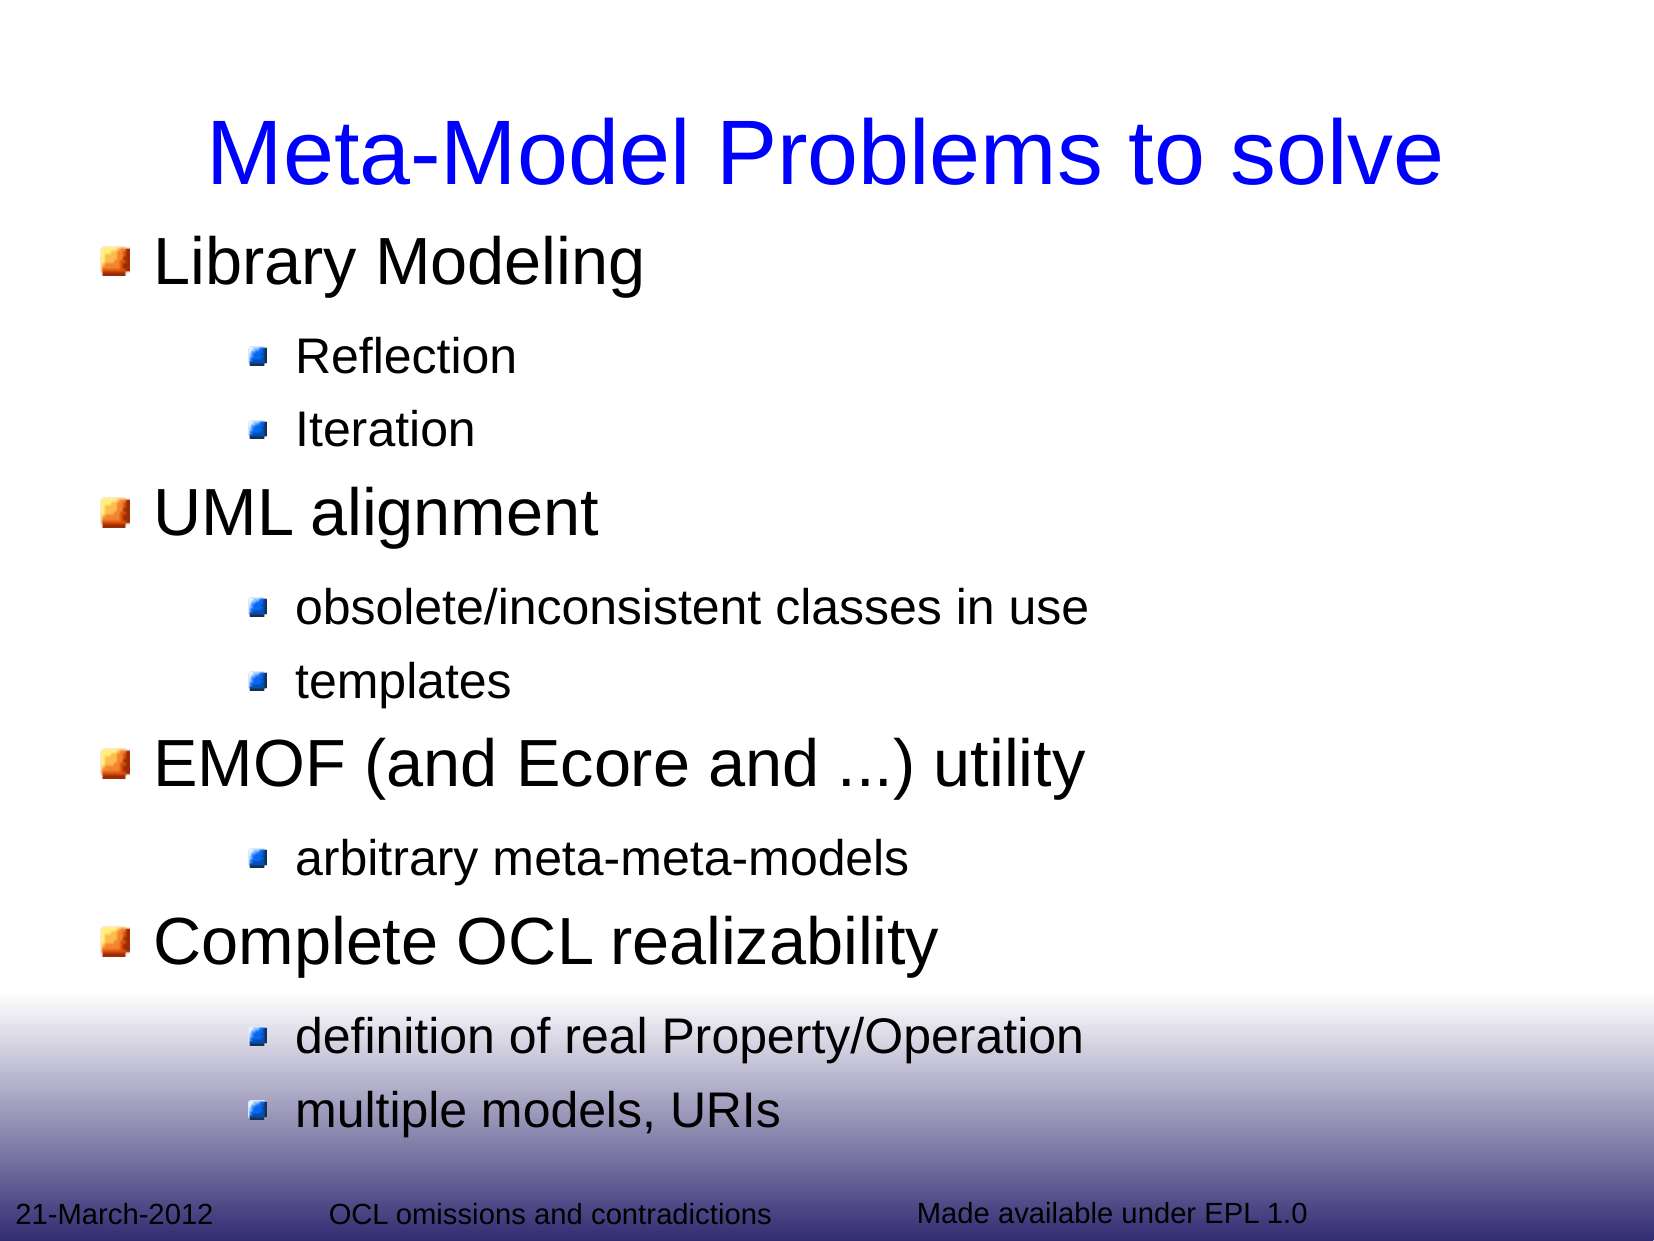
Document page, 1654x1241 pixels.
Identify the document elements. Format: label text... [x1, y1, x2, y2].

title Meta-Model Problems to solve [82, 49, 1571, 223]
list Library Modeling Reflection Iteration UML alignment obsolete/inconsistent classes in use templates EMOF (and Ecore and ...) utility arbitrary meta-meta-models Complete OCL realizability definition of real Property/Operation multiple models, URIs [82, 223, 1571, 1204]
